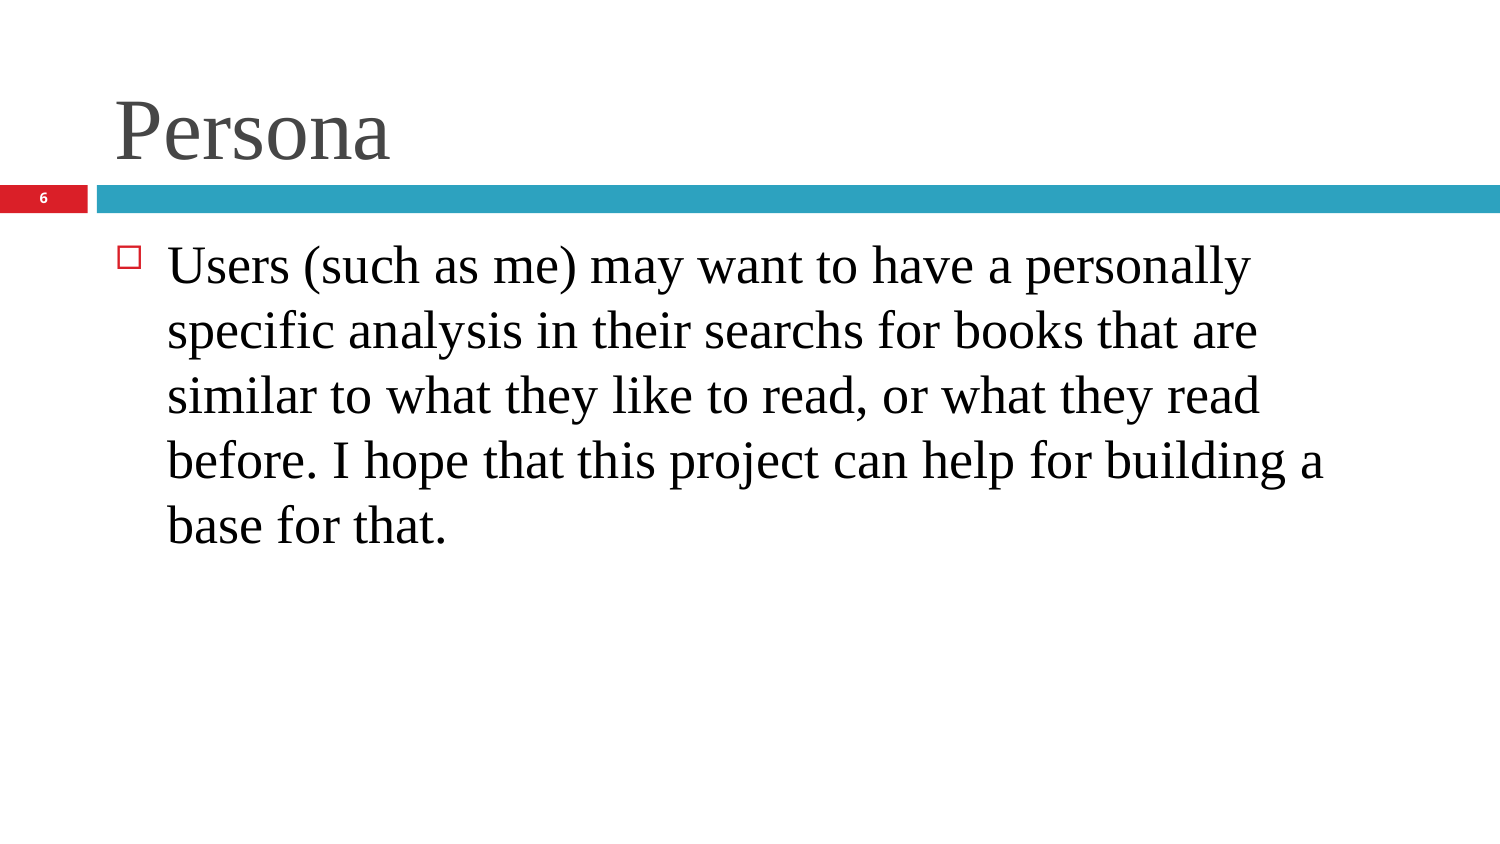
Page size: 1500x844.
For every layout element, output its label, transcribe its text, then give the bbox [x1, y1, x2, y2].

text_box <number> [0, 184, 88, 215]
list Users (such as me) may want to have a personally specific analysis in their searchs for books that are similar to what they like to read, or what they read before. I hope that this project can help for building a base for that. [100, 221, 1438, 760]
title Persona [99, 19, 1438, 185]
